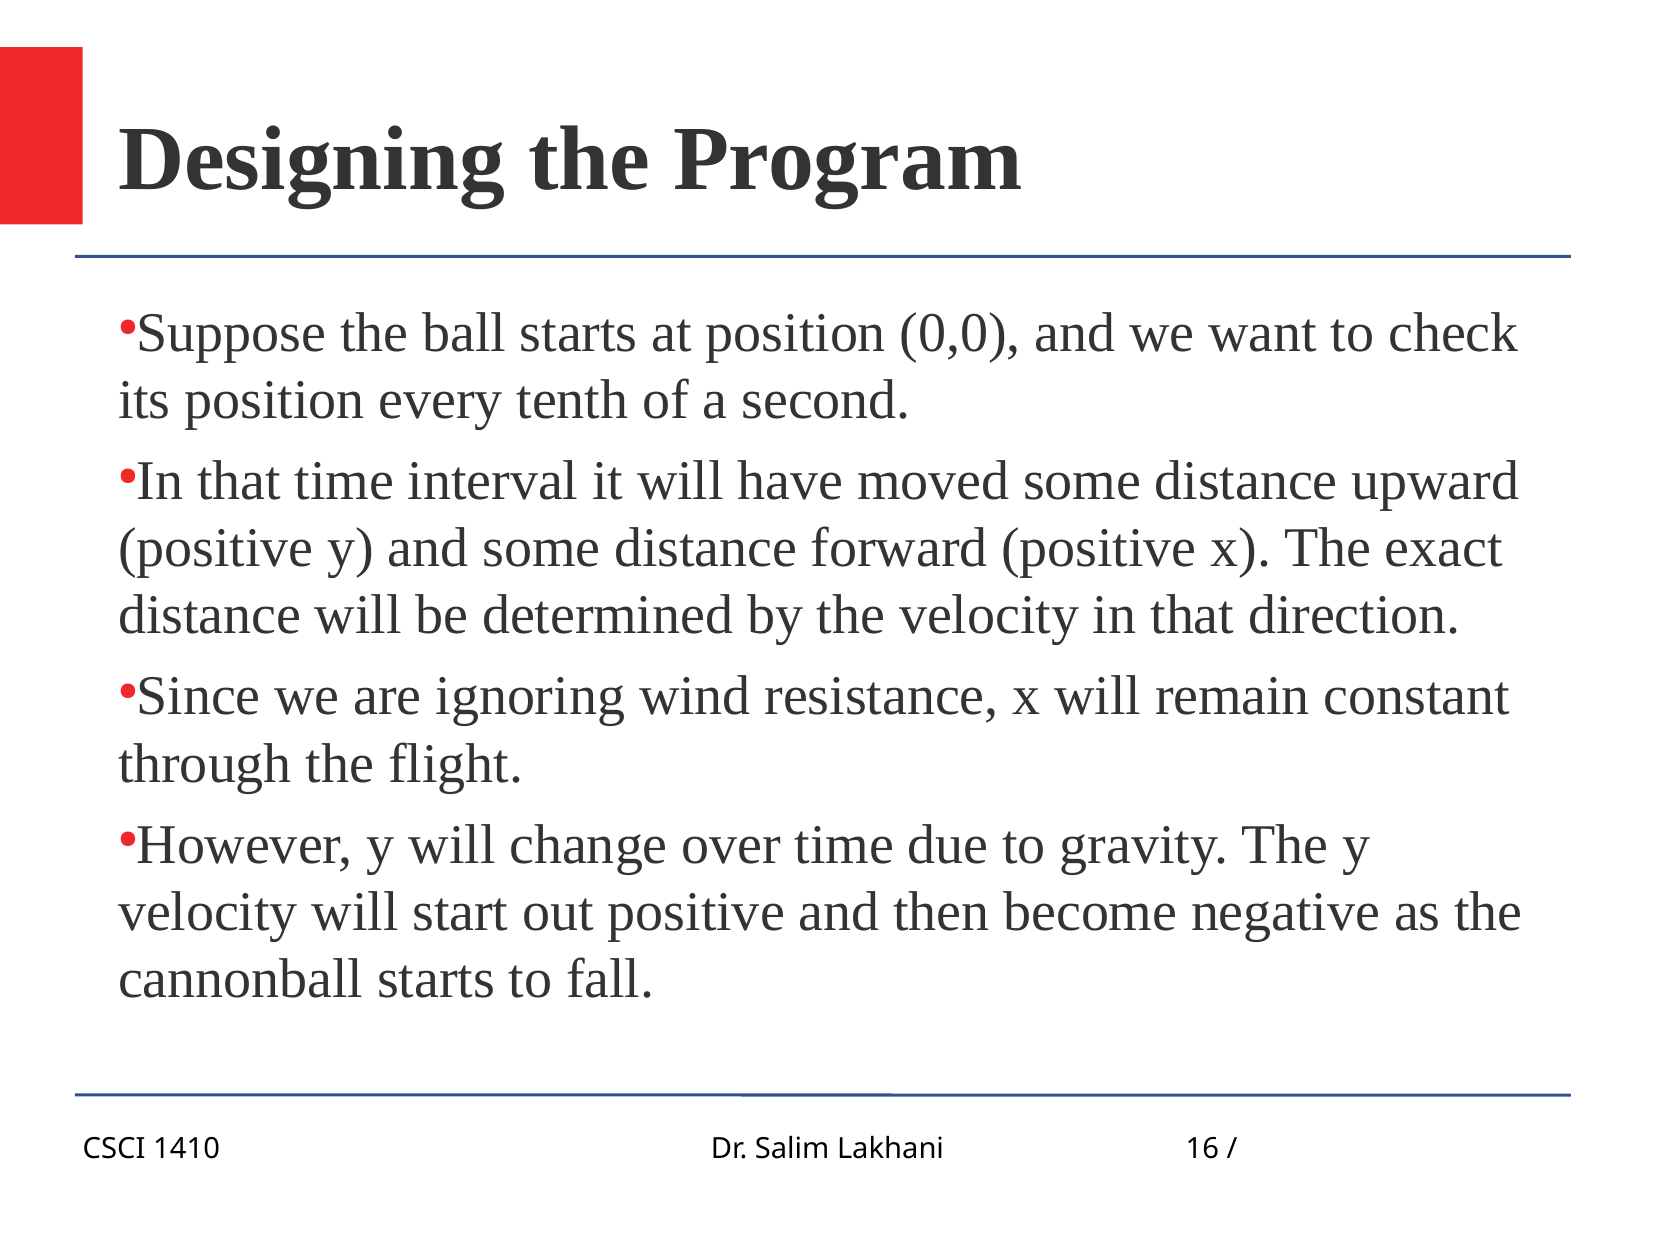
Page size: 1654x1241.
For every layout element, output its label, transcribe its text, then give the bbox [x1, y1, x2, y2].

text_box CSCI 1410 [82, 1129, 468, 1216]
text_box Dr. Salim Lakhani [565, 1129, 1090, 1216]
text_box / [1185, 1129, 1571, 1216]
title Designing the Program [118, 49, 1571, 257]
list Suppose the ball starts at position (0,0), and we want to check its position every tenth of a second. In that time interval it will have moved some distance upward (positive y) and some distance forward (positive x). The exact distance will be determined by the velocity in that direction. Since we are ignoring wind resistance, x will remain constant through the flight. However, y will change over time due to gravity. The y velocity will start out positive and then become negative as the cannonball starts to fall. [118, 295, 1536, 1080]
